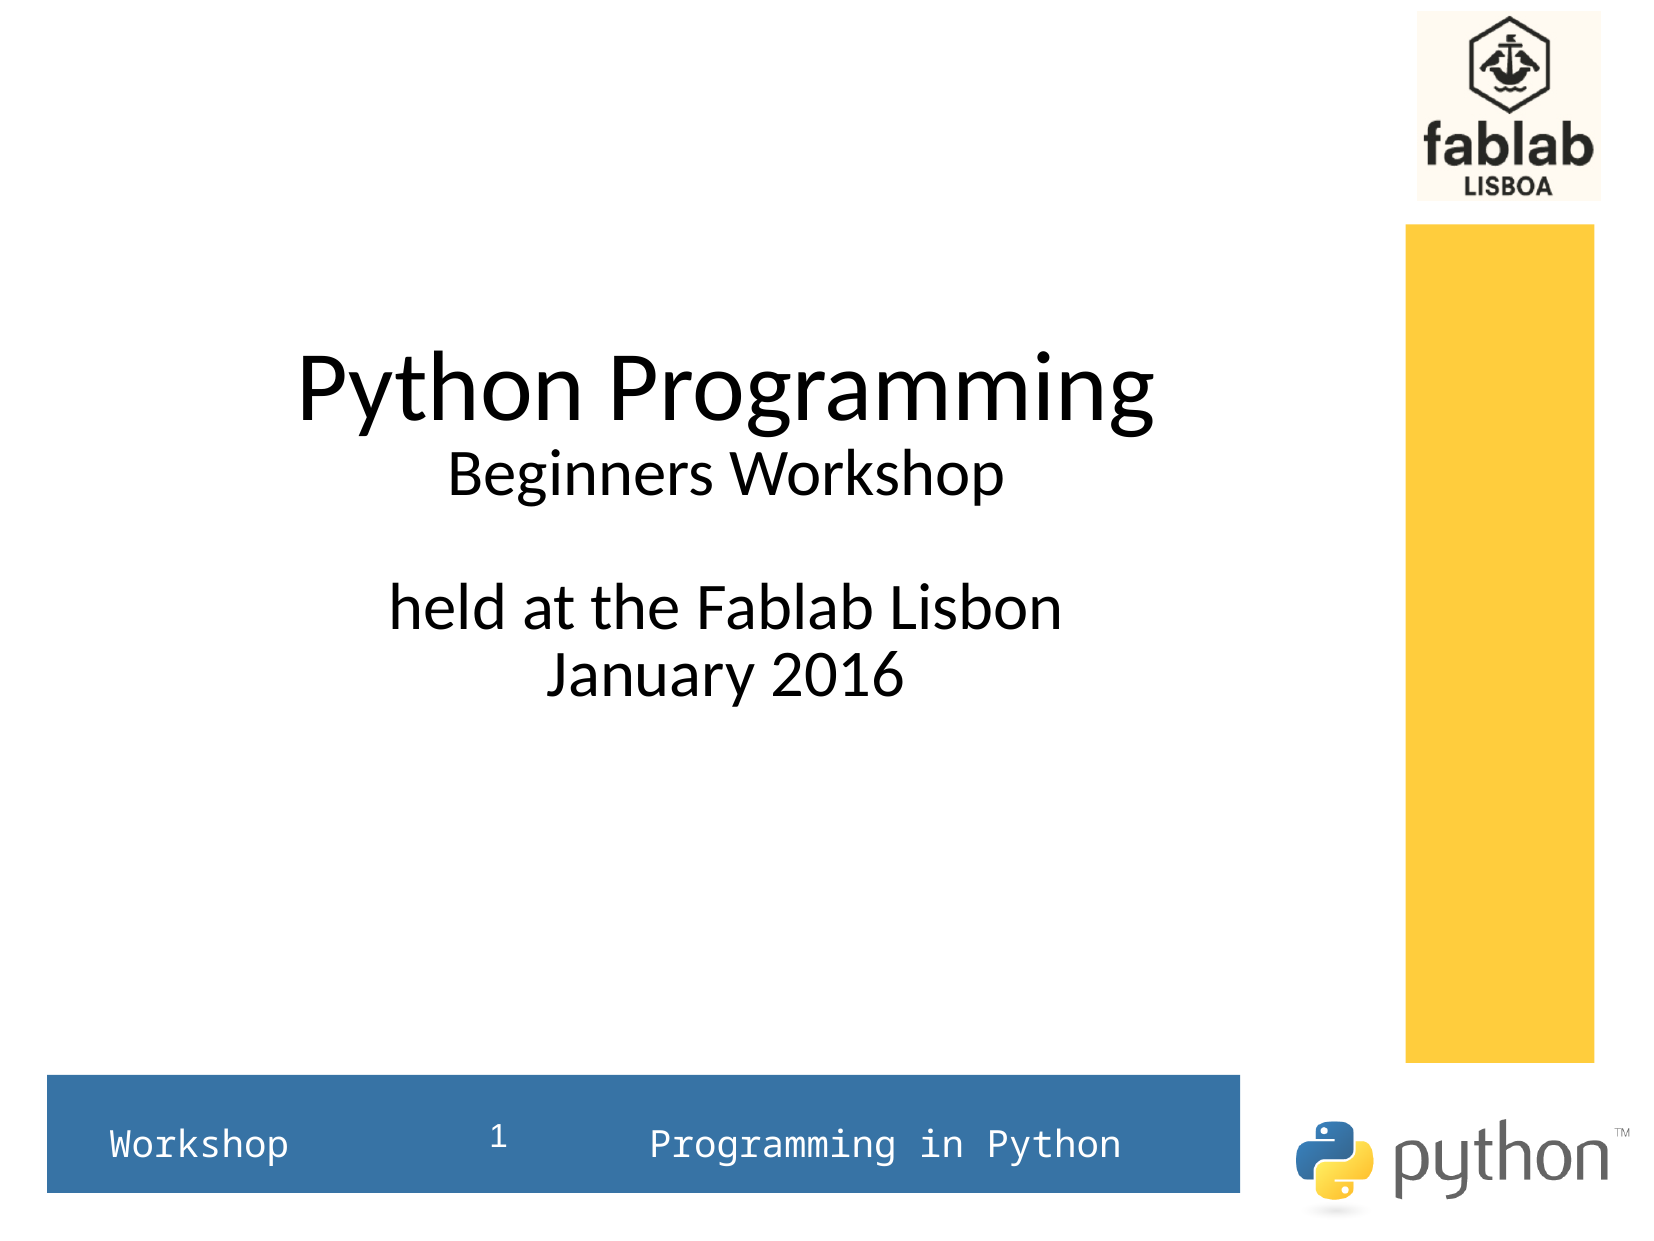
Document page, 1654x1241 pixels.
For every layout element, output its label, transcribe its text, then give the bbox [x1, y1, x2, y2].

text_box [1405, 224, 1595, 1063]
subtitle Python Programming Beginners Workshop held at the Fablab Lisbon January 2016 [82, 49, 1371, 1010]
text_box Workshop Programming in Python [94, 1110, 1182, 1213]
picture [1417, 11, 1601, 201]
text_box [47, 1074, 1241, 1193]
picture [1240, 1098, 1654, 1241]
